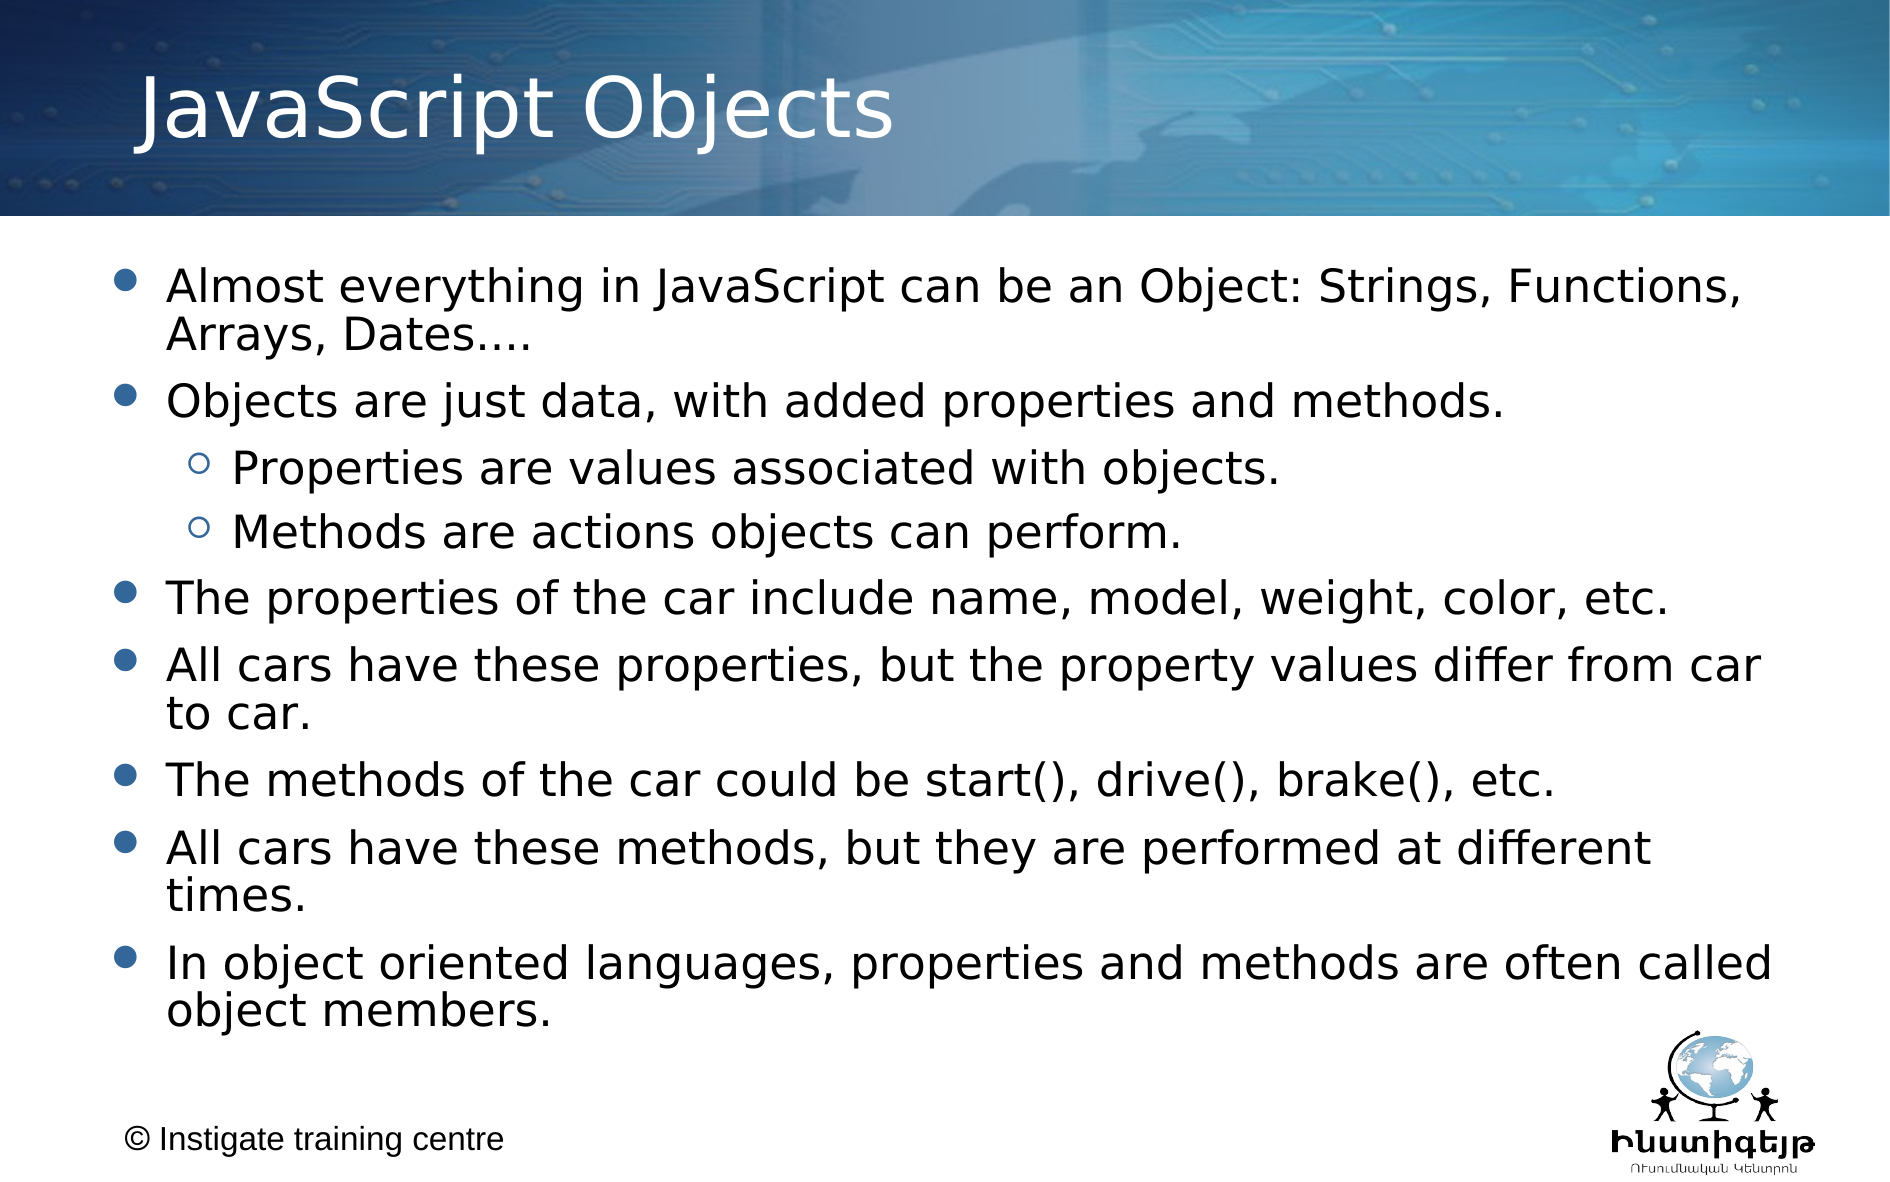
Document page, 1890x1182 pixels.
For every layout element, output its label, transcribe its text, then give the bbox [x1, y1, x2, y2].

list Almost everything in JavaScript can be an Object: Strings, Functions, Arrays, Dates.... Objects are just data, with added properties and methods. Properties are values associated with objects. Methods are actions objects can perform. The properties of the car include name, model, weight, color, etc. All cars have these properties, but the property values differ from car to car. The methods of the car could be start(), drive(), brake(), etc. All cars have these methods, but they are performed at different times. In object oriented languages, properties and methods are often called object members. [110, 264, 1801, 291]
picture [0, 0, 1890, 216]
text_box JavaScript Objects [138, 82, 1801, 94]
picture [1612, 1030, 1815, 1175]
